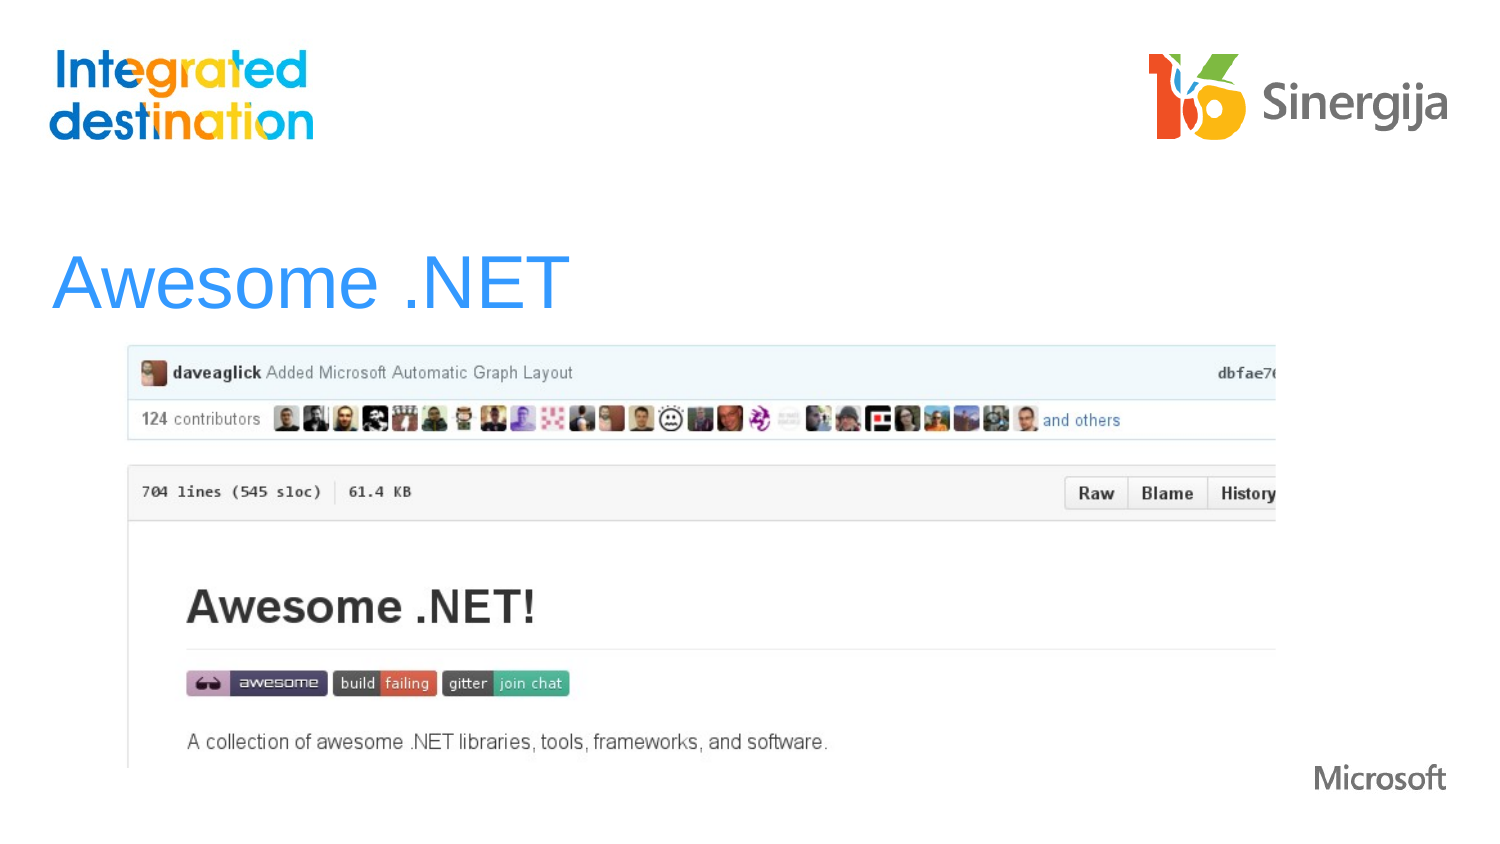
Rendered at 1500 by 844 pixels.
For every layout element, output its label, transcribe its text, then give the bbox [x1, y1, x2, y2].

text_box Awesome .NET [37, 225, 1439, 815]
picture [118, 342, 1276, 768]
picture [1149, 0, 1500, 140]
picture [1315, 764, 1500, 844]
picture [0, 0, 313, 140]
